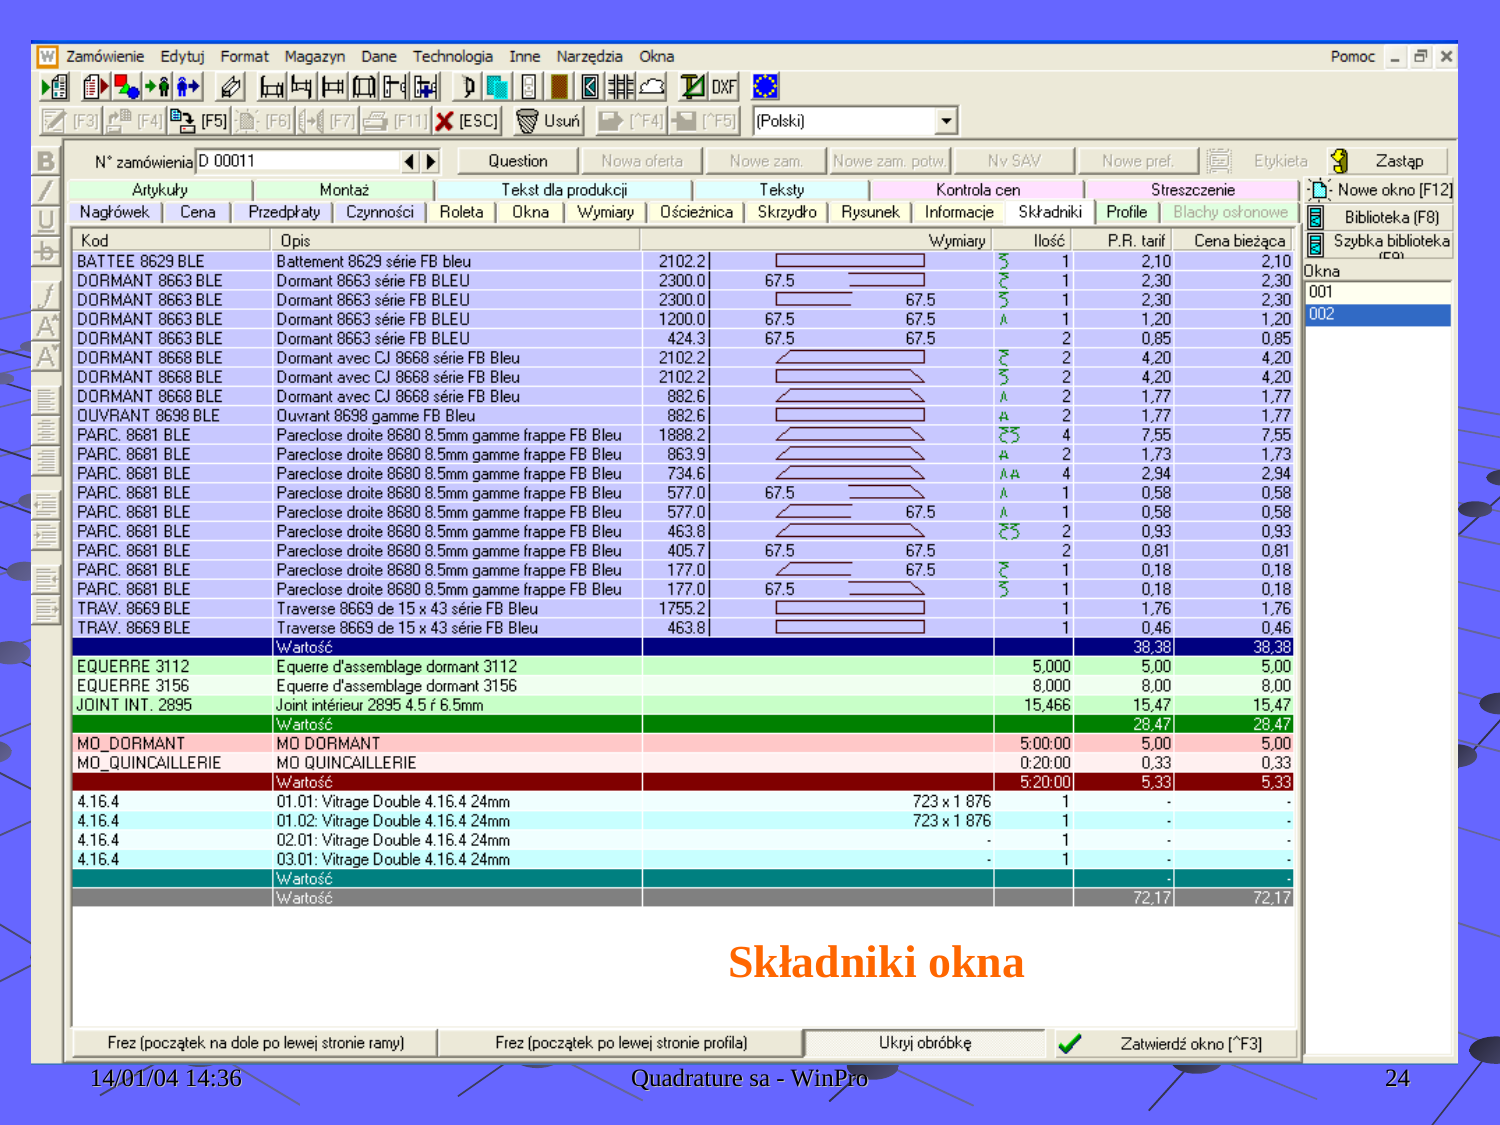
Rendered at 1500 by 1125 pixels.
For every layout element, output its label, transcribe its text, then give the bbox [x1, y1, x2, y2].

text_box Składniki okna [727, 939, 1026, 987]
picture [31, 40, 1458, 1065]
